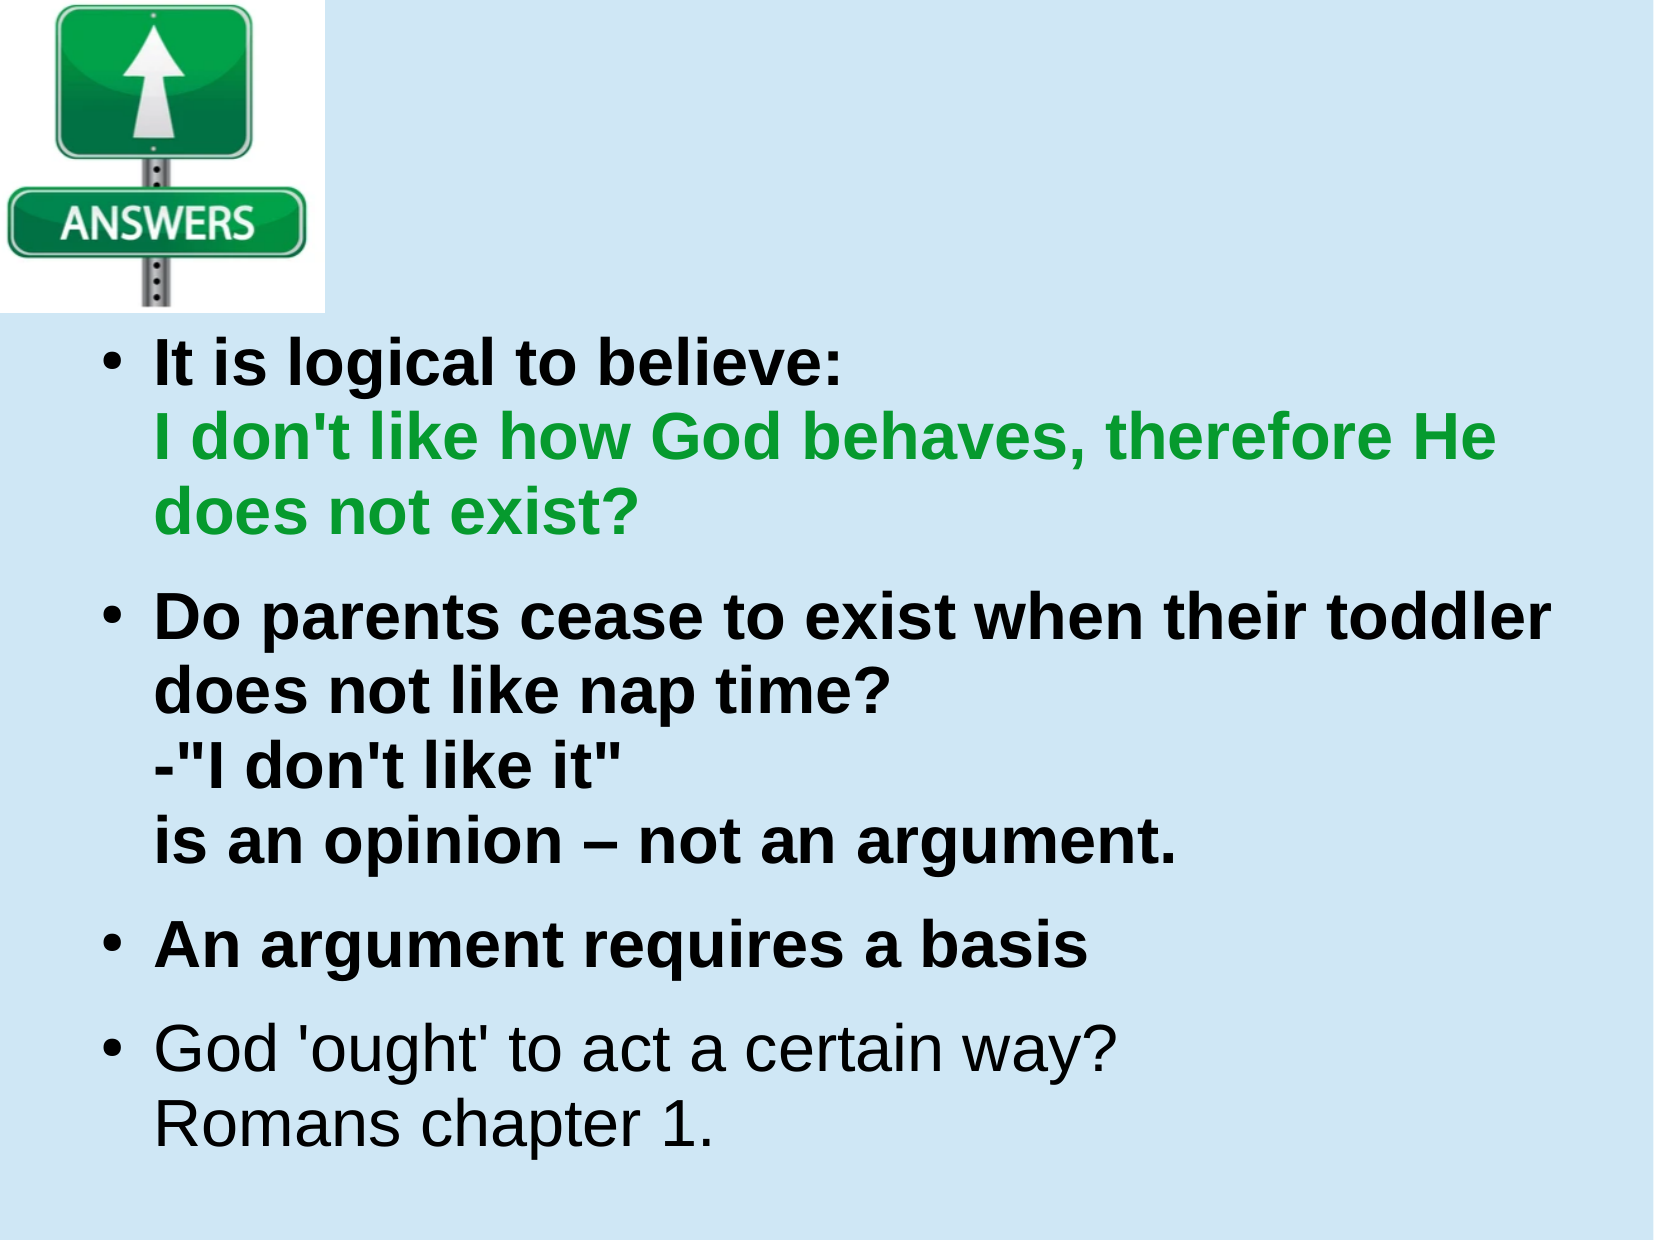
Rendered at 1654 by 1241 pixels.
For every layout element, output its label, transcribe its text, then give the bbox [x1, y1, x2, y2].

picture [0, 0, 325, 313]
list It is logical to believe: I don't like how God behaves, therefore He does not exist? Do parents cease to exist when their toddler does not like nap time? -"I don't like it" is an opinion – not an argument. An argument requires a basis God 'ought' to act a certain way? Romans chapter 1. [82, 324, 1571, 1162]
